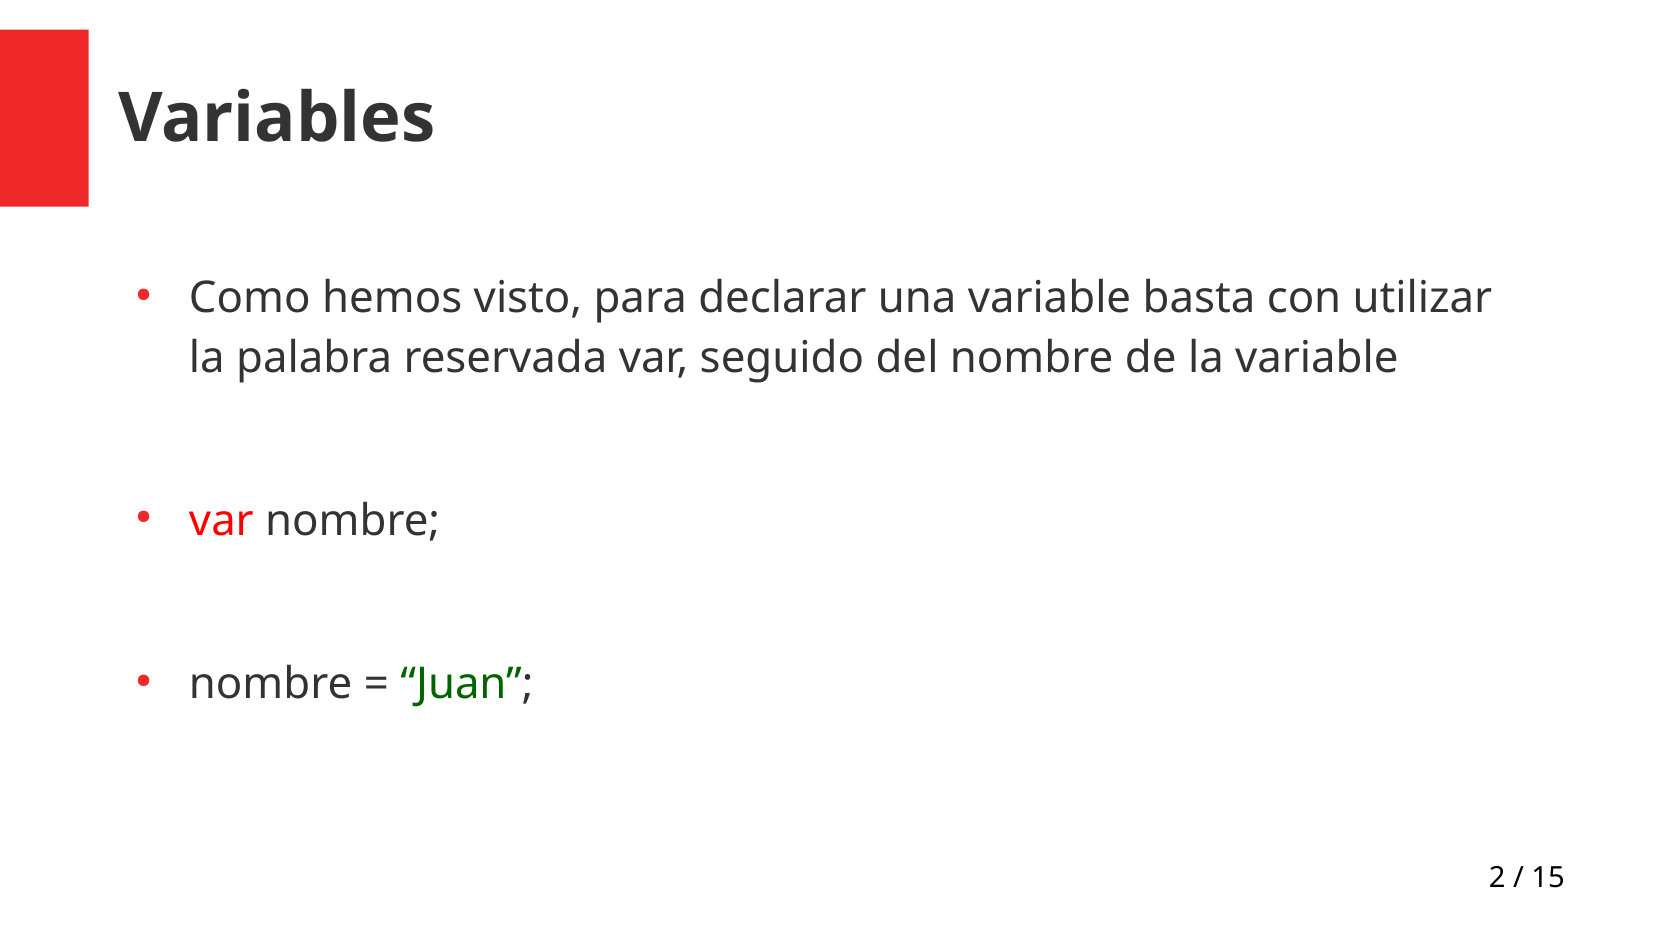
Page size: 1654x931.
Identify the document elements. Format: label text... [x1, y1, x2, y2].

title Variables [118, 37, 1571, 193]
list Como hemos visto, para declarar una variable basta con utilizar la palabra reservada var, seguido del nombre de la variable var nombre; nombre = “Juan”; [118, 265, 1536, 806]
